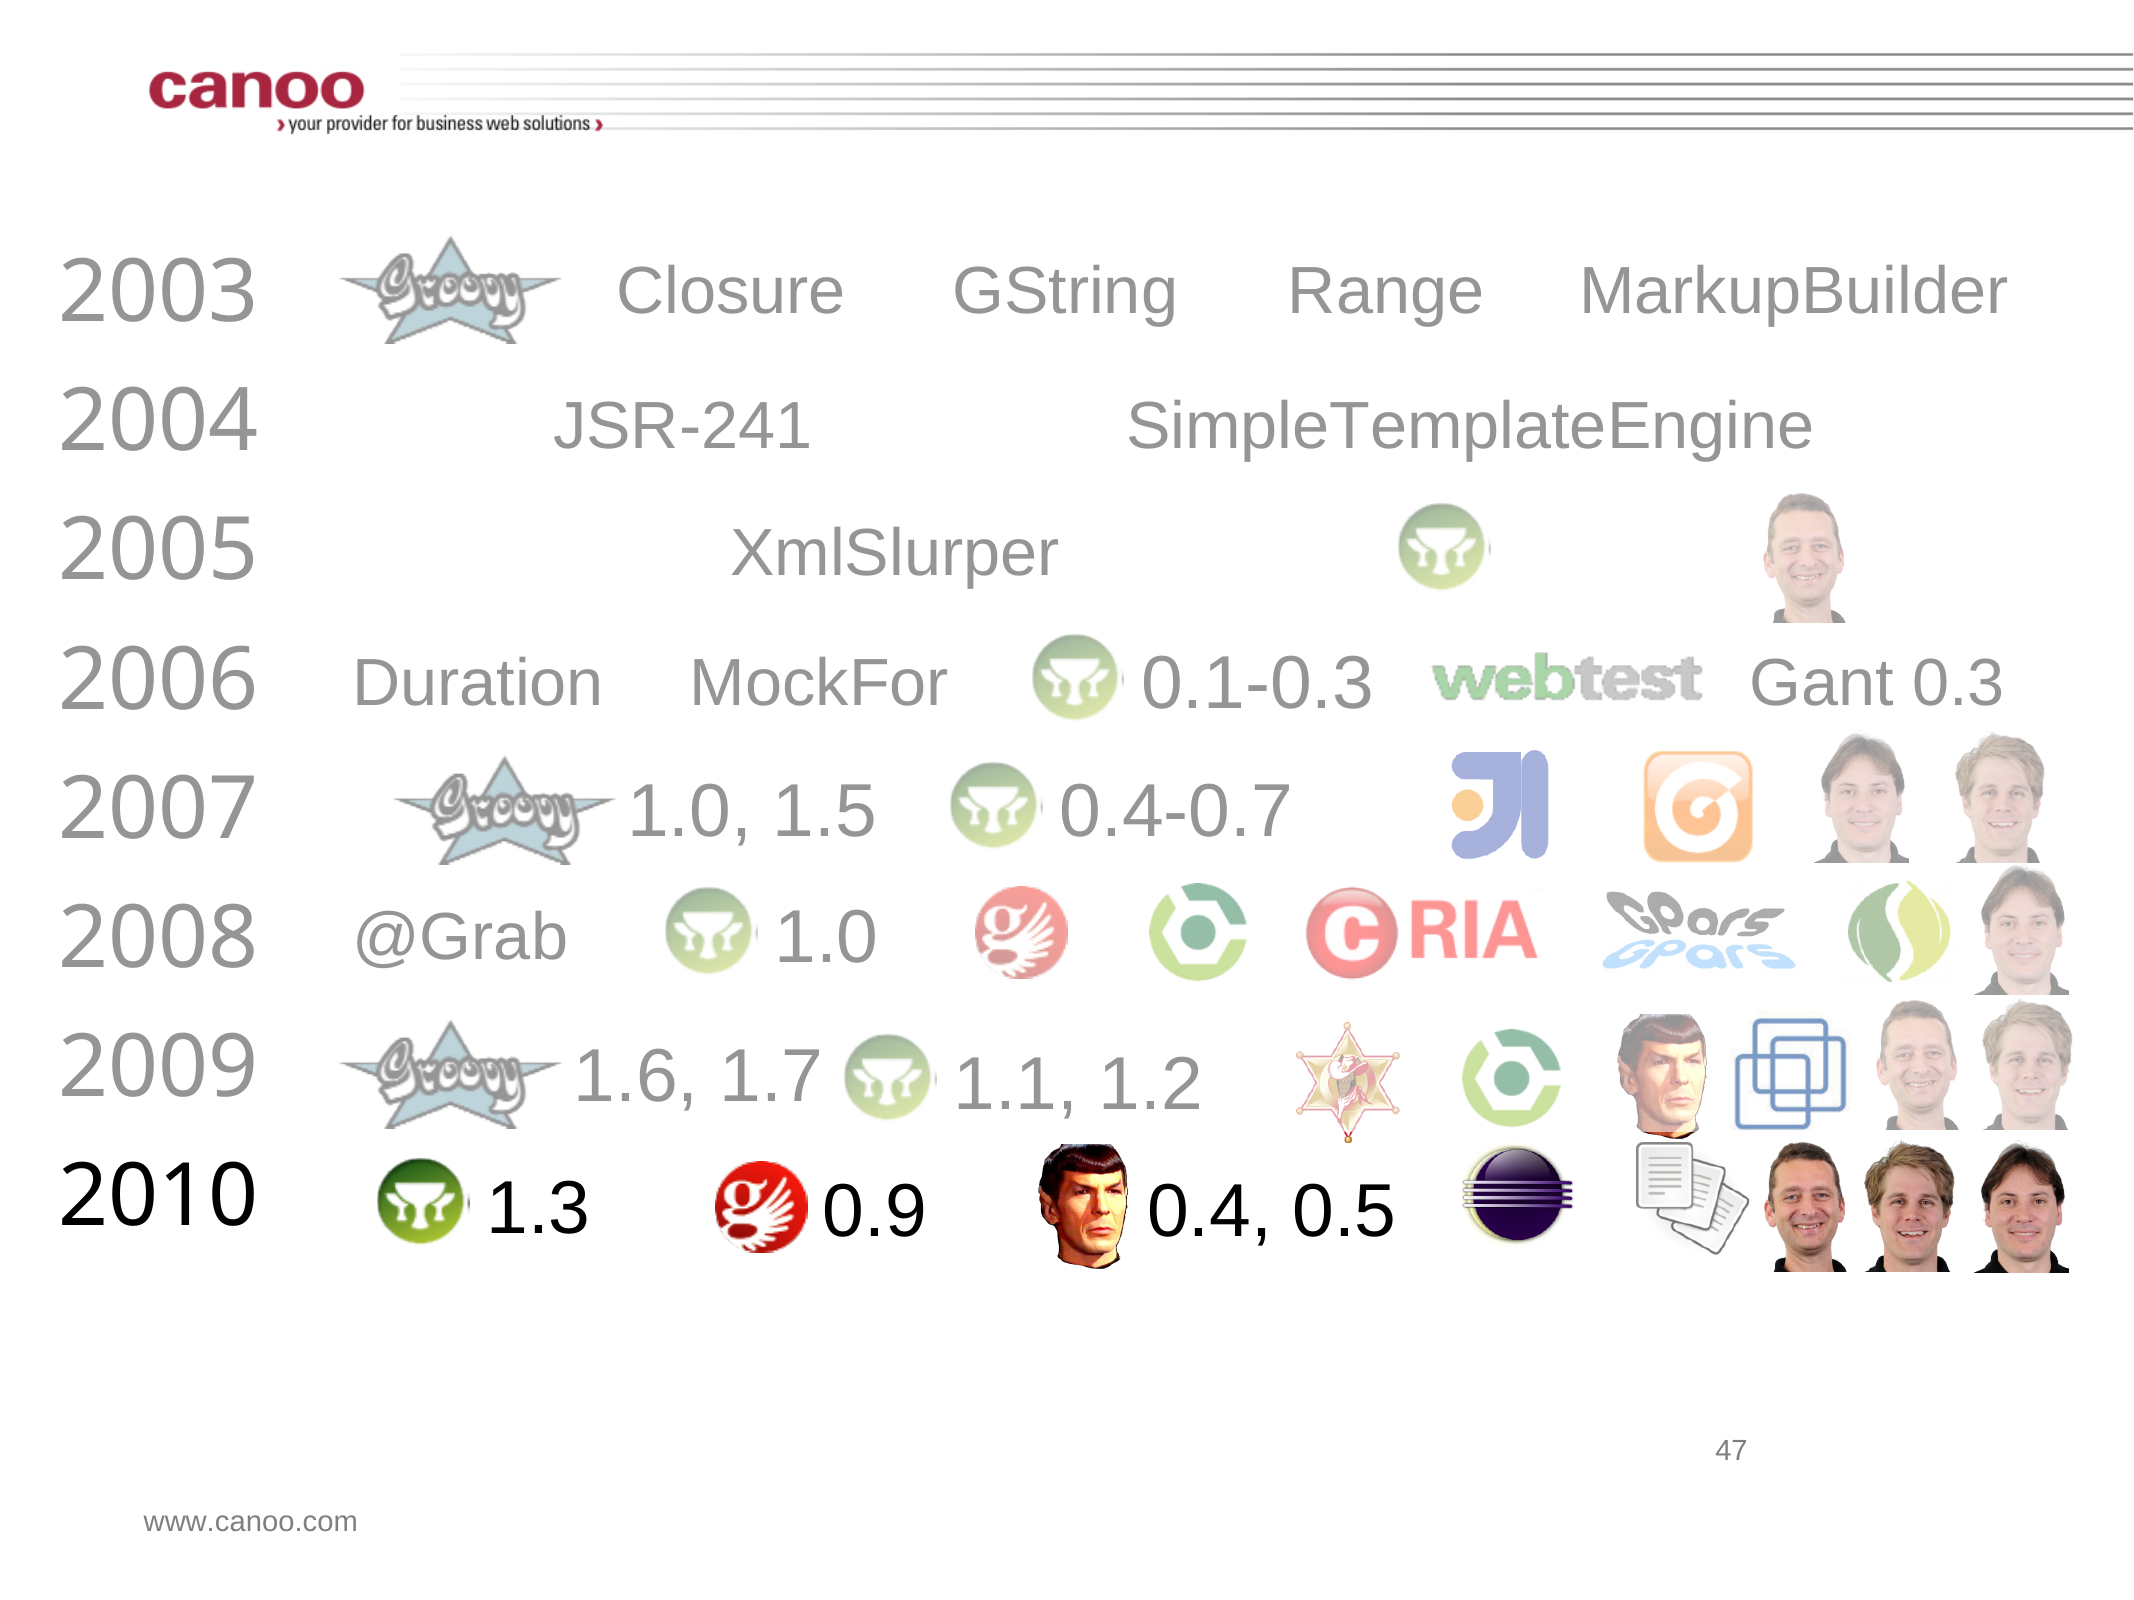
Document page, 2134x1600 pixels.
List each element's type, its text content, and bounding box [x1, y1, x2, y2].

text_box 2010 [43, 1132, 297, 1251]
picture [377, 1158, 470, 1248]
picture [1974, 1137, 2069, 1273]
picture [37, 225, 2101, 1143]
text_box <number> [1705, 1423, 1758, 1474]
picture [1461, 1142, 1574, 1250]
picture [1859, 1136, 1961, 1272]
picture [715, 1161, 808, 1253]
text_box 1.3 [471, 1150, 606, 1256]
picture [1760, 1136, 1854, 1272]
text_box 0.4, 0.5 [1132, 1154, 1413, 1260]
text_box 0.9 [807, 1154, 942, 1260]
picture [1037, 1144, 1128, 1270]
picture [1636, 1142, 1750, 1256]
picture [0, 21, 2134, 188]
